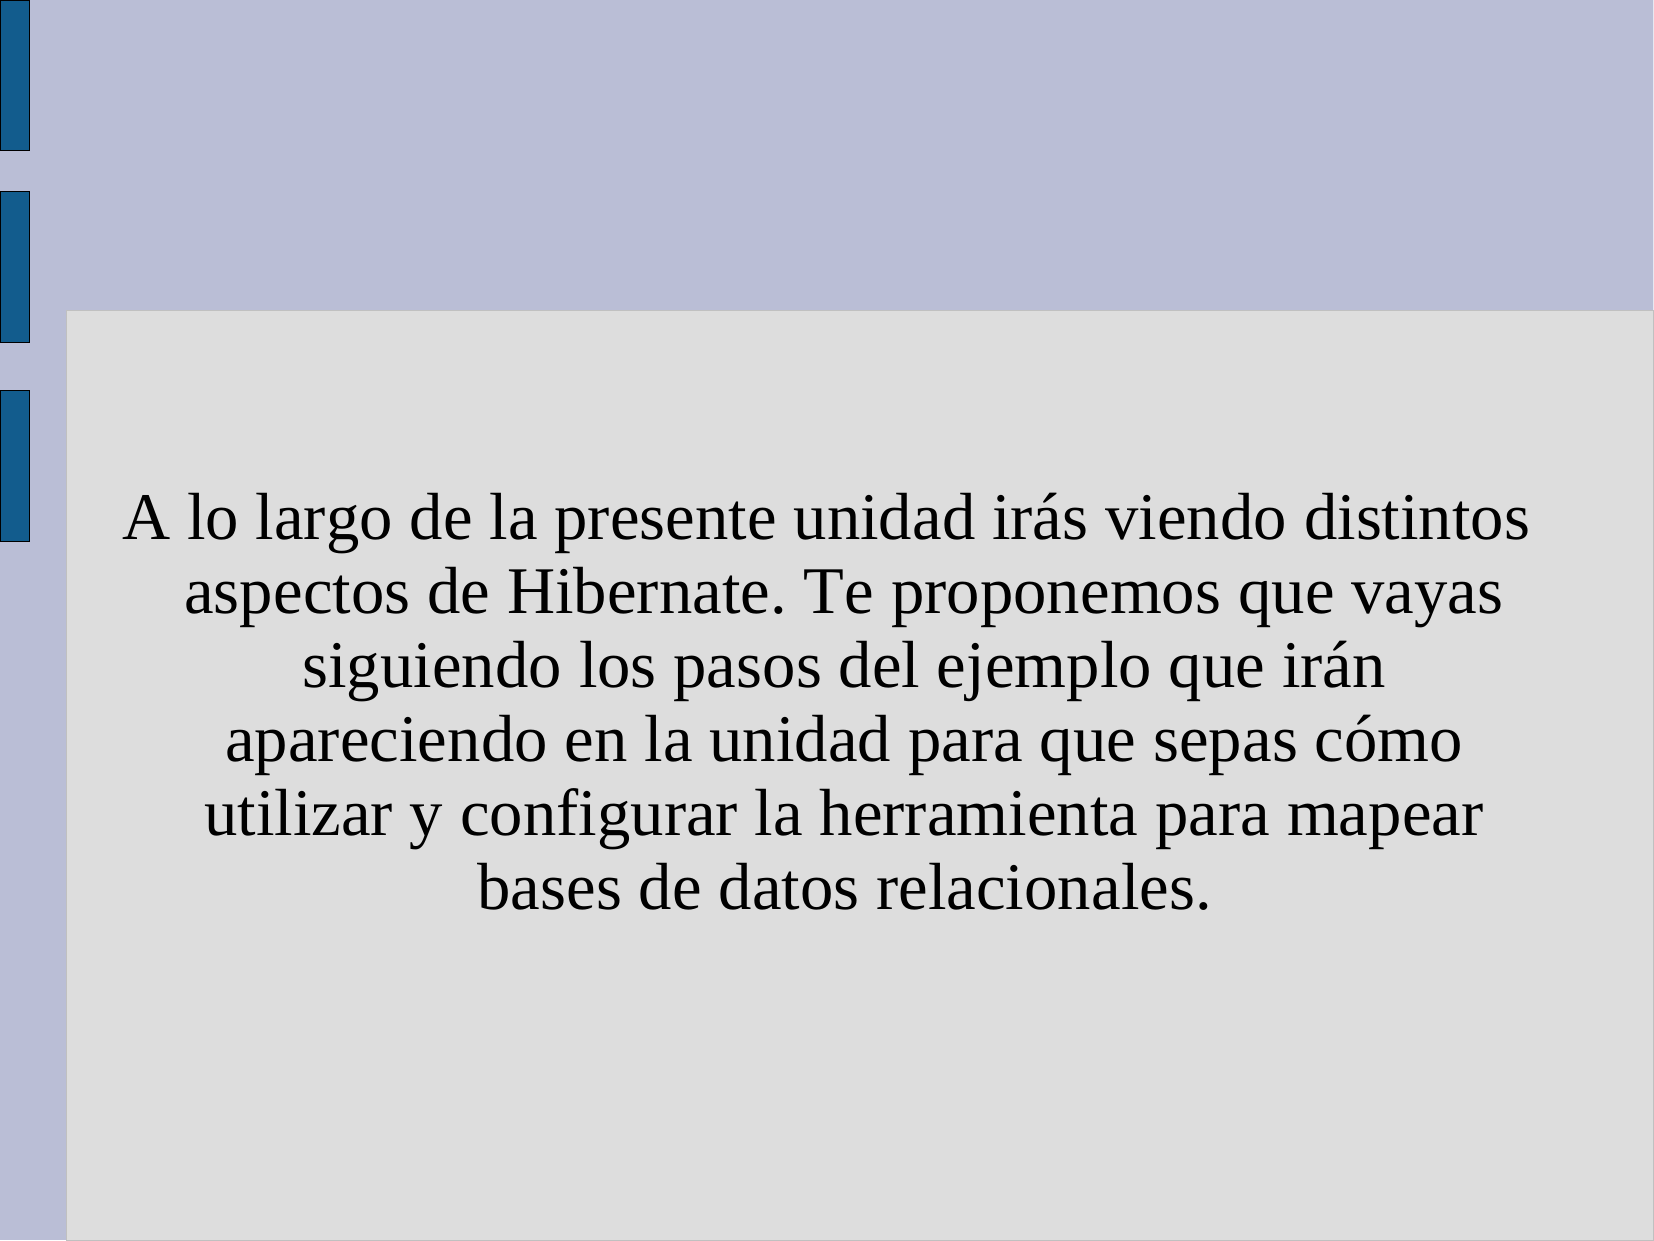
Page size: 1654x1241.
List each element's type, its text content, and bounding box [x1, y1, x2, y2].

subtitle A lo largo de la presente unidad irás viendo distintos aspectos de Hibernate. Te proponemos que vayas siguiendo los pasos del ejemplo que irán apareciendo en la unidad para que sepas cómo utilizar y configurar la herramienta para mapear bases de datos relacionales. [121, 318, 1534, 1086]
